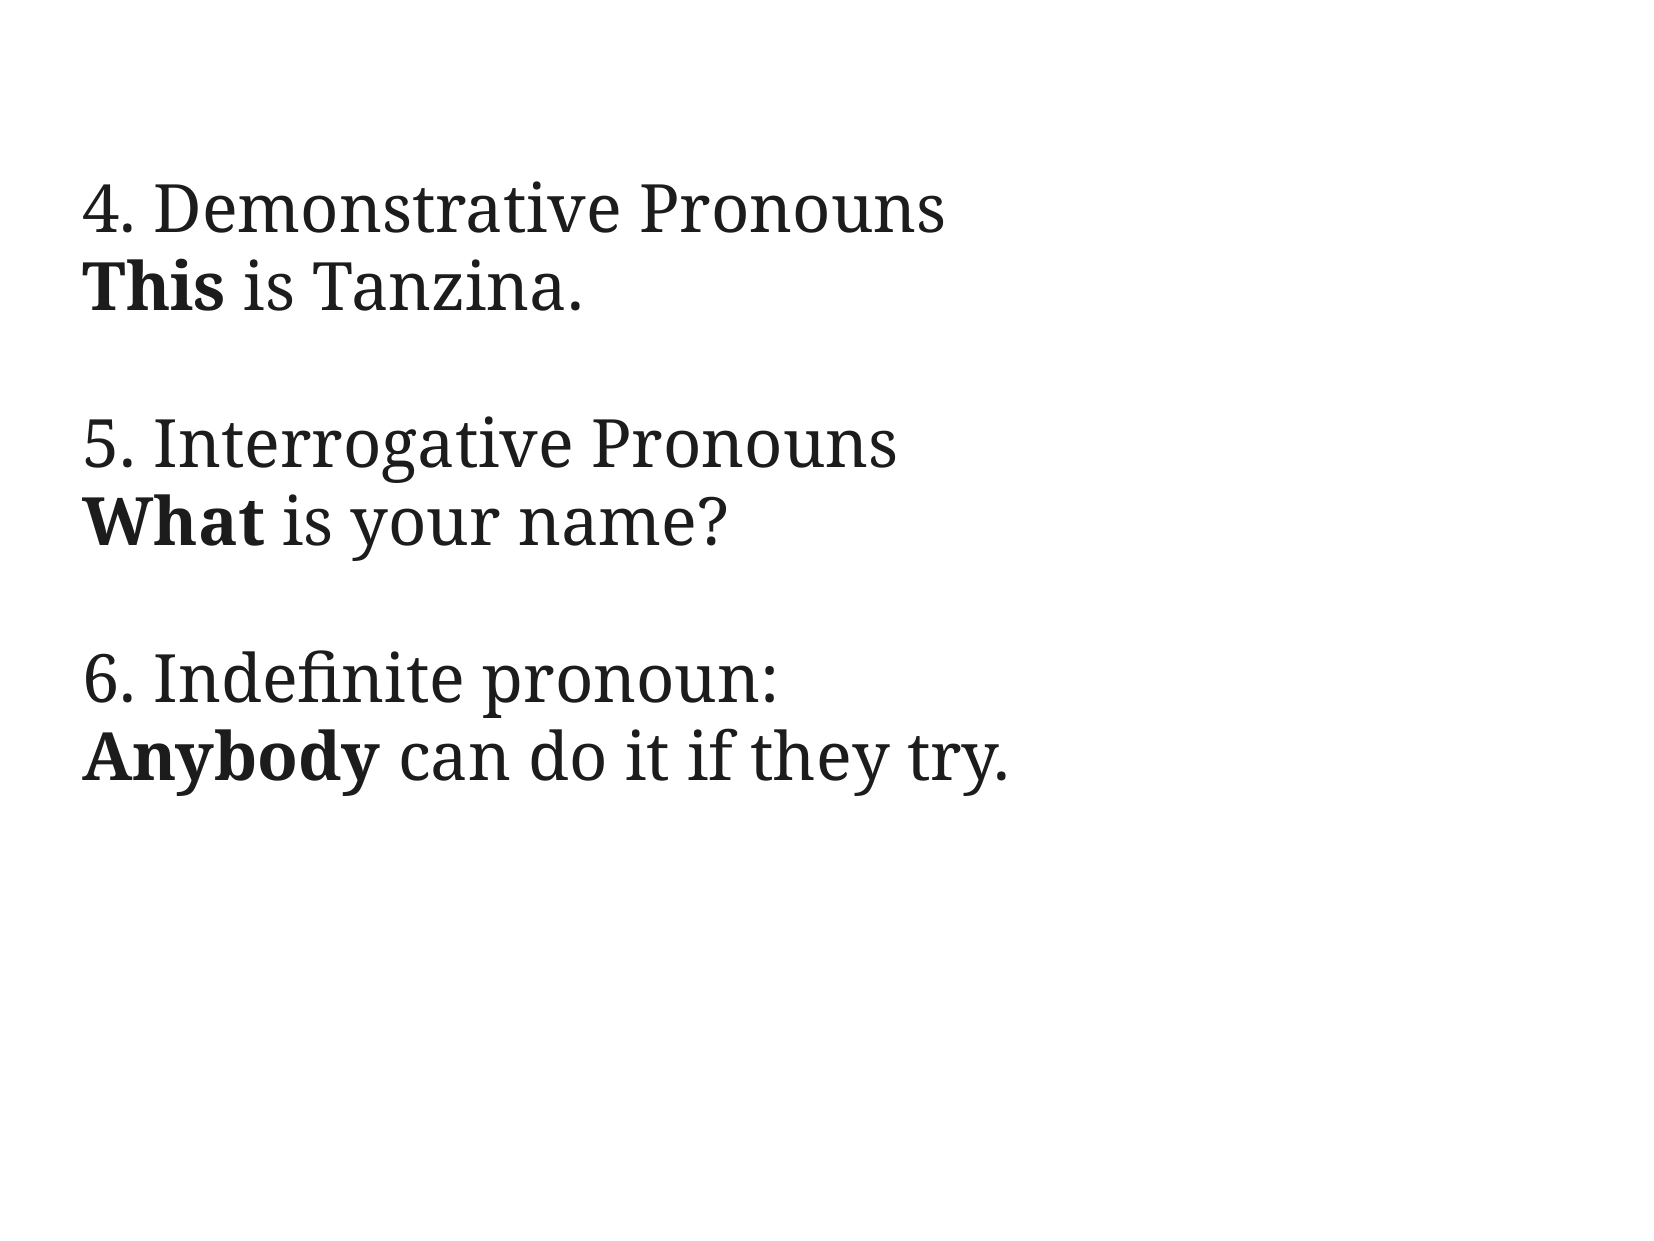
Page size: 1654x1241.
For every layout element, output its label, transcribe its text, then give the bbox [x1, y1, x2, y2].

text_box 4. Demonstrative Pronouns This is Tanzina. 5. Interrogative Pronouns What is your name? 6. Indefinite pronoun: Anybody can do it if they try. [82, 90, 1571, 1065]
